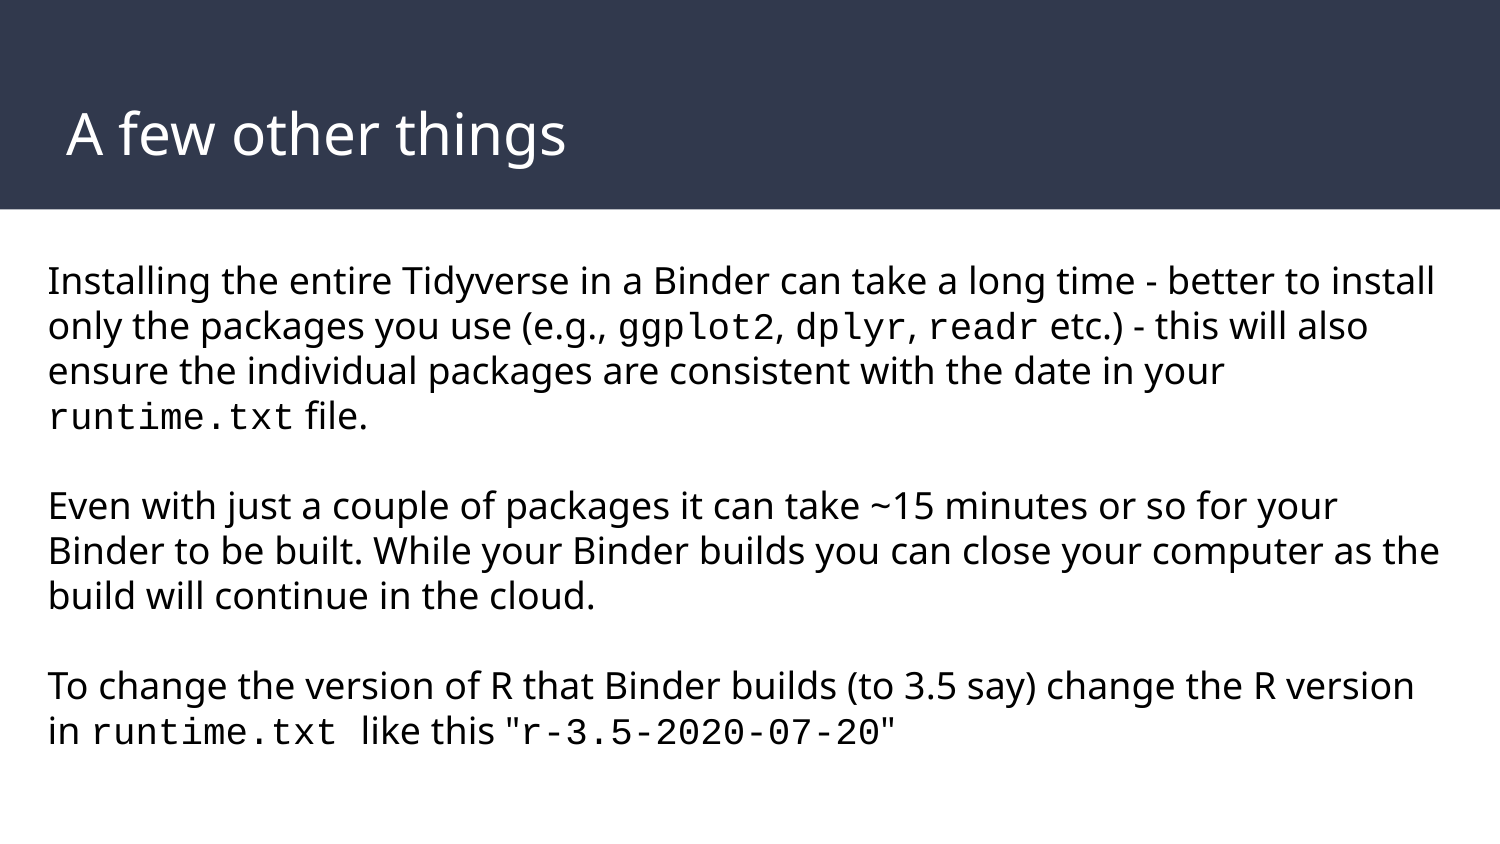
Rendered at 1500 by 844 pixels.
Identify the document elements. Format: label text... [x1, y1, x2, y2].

title A few other things [51, 82, 1449, 185]
text_box Installing the entire Tidyverse in a Binder can take a long time - better to install only the packages you use (e.g., ggplot2, dplyr, readr etc.) - this will also ensure the individual packages are consistent with the date in your runtime.txt file. Even with just a couple of packages it can take ~15 minutes or so for your Binder to be built. While your Binder builds you can close your computer as the build will continue in the cloud. To change the version of R that Binder builds (to 3.5 say) change the R version in runtime.txt like this "r-3.5-2020-07-20" [32, 242, 1458, 829]
